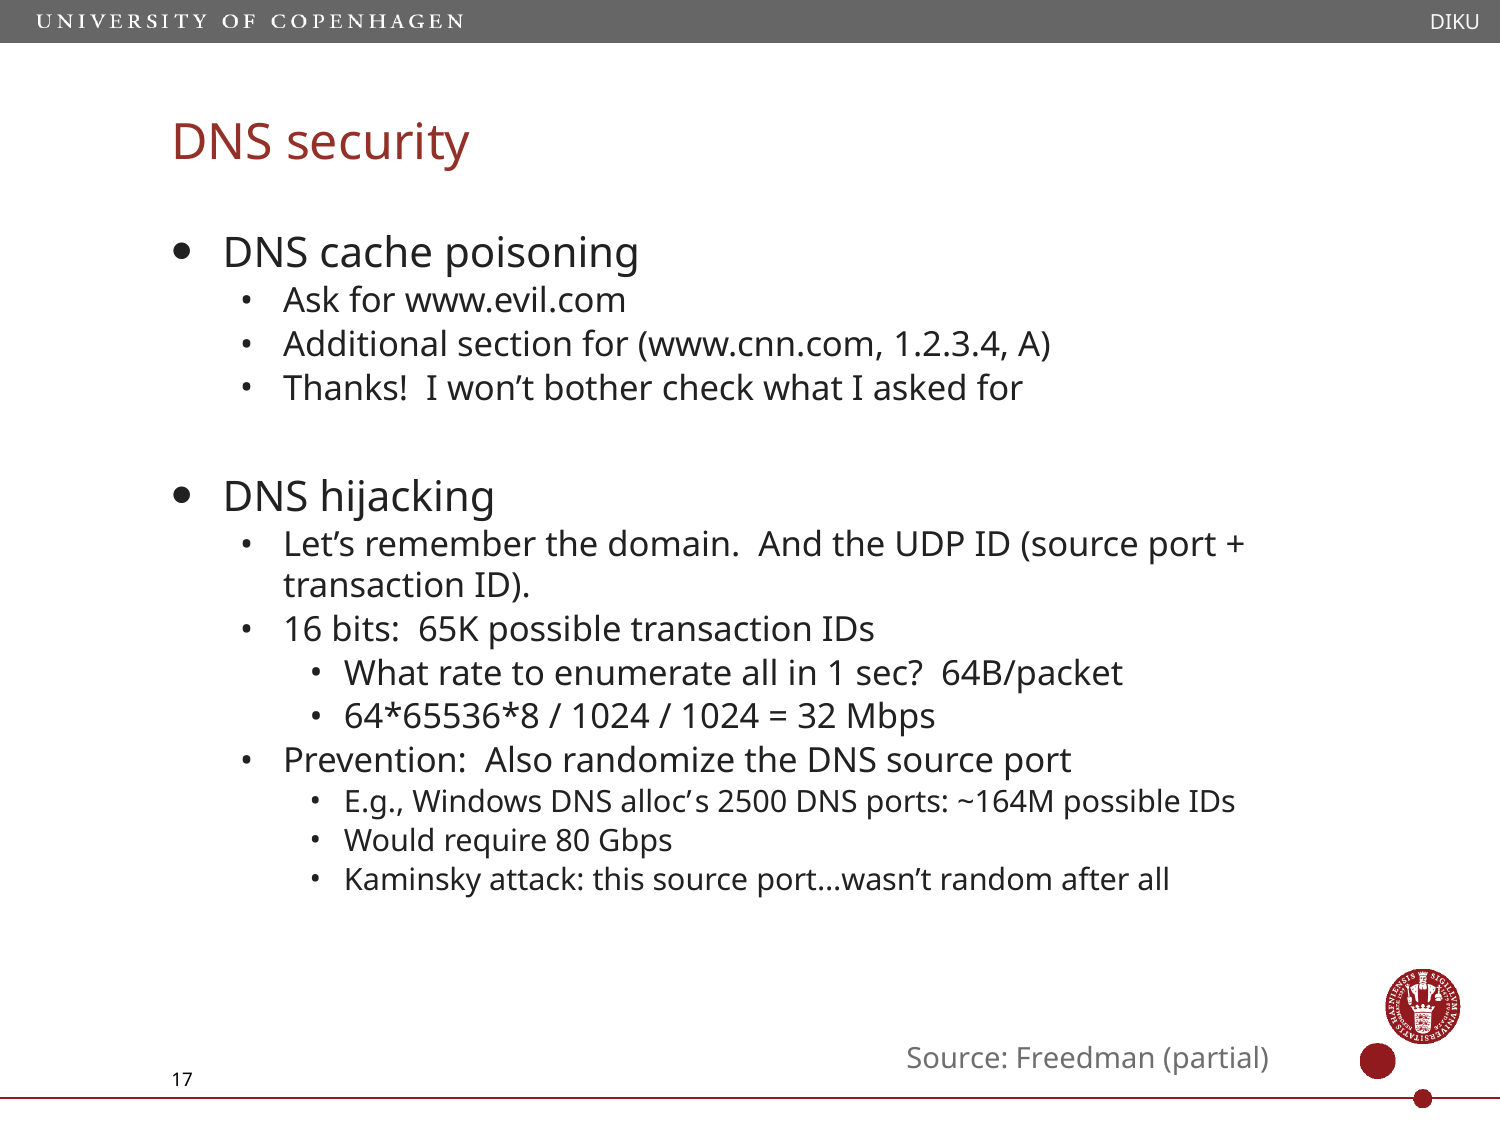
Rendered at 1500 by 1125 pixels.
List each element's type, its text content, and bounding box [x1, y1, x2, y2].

text_box <number> [171, 1067, 522, 1092]
list DNS cache poisoning Ask for www.evil.com Additional section for (www.cnn.com, 1.2.3.4, A) Thanks! I won’t bother check what I asked for DNS hijacking Let’s remember the domain. And the UDP ID (source port + transaction ID). 16 bits: 65K possible transaction IDs What rate to enumerate all in 1 sec? 64B/packet 64*65536*8 / 1024 / 1024 = 32 Mbps Prevention: Also randomize the DNS source port E.g., Windows DNS alloc’s 2500 DNS ports: ~164M possible IDs Would require 80 Gbps Kaminsky attack: this source port…wasn’t random after all [171, 225, 1329, 900]
text_box DIKU [469, 0, 1495, 43]
picture [0, 910, 1500, 1122]
title DNS security [171, 75, 1329, 171]
text_box Source: Freedman (partial) [891, 1031, 1341, 1083]
